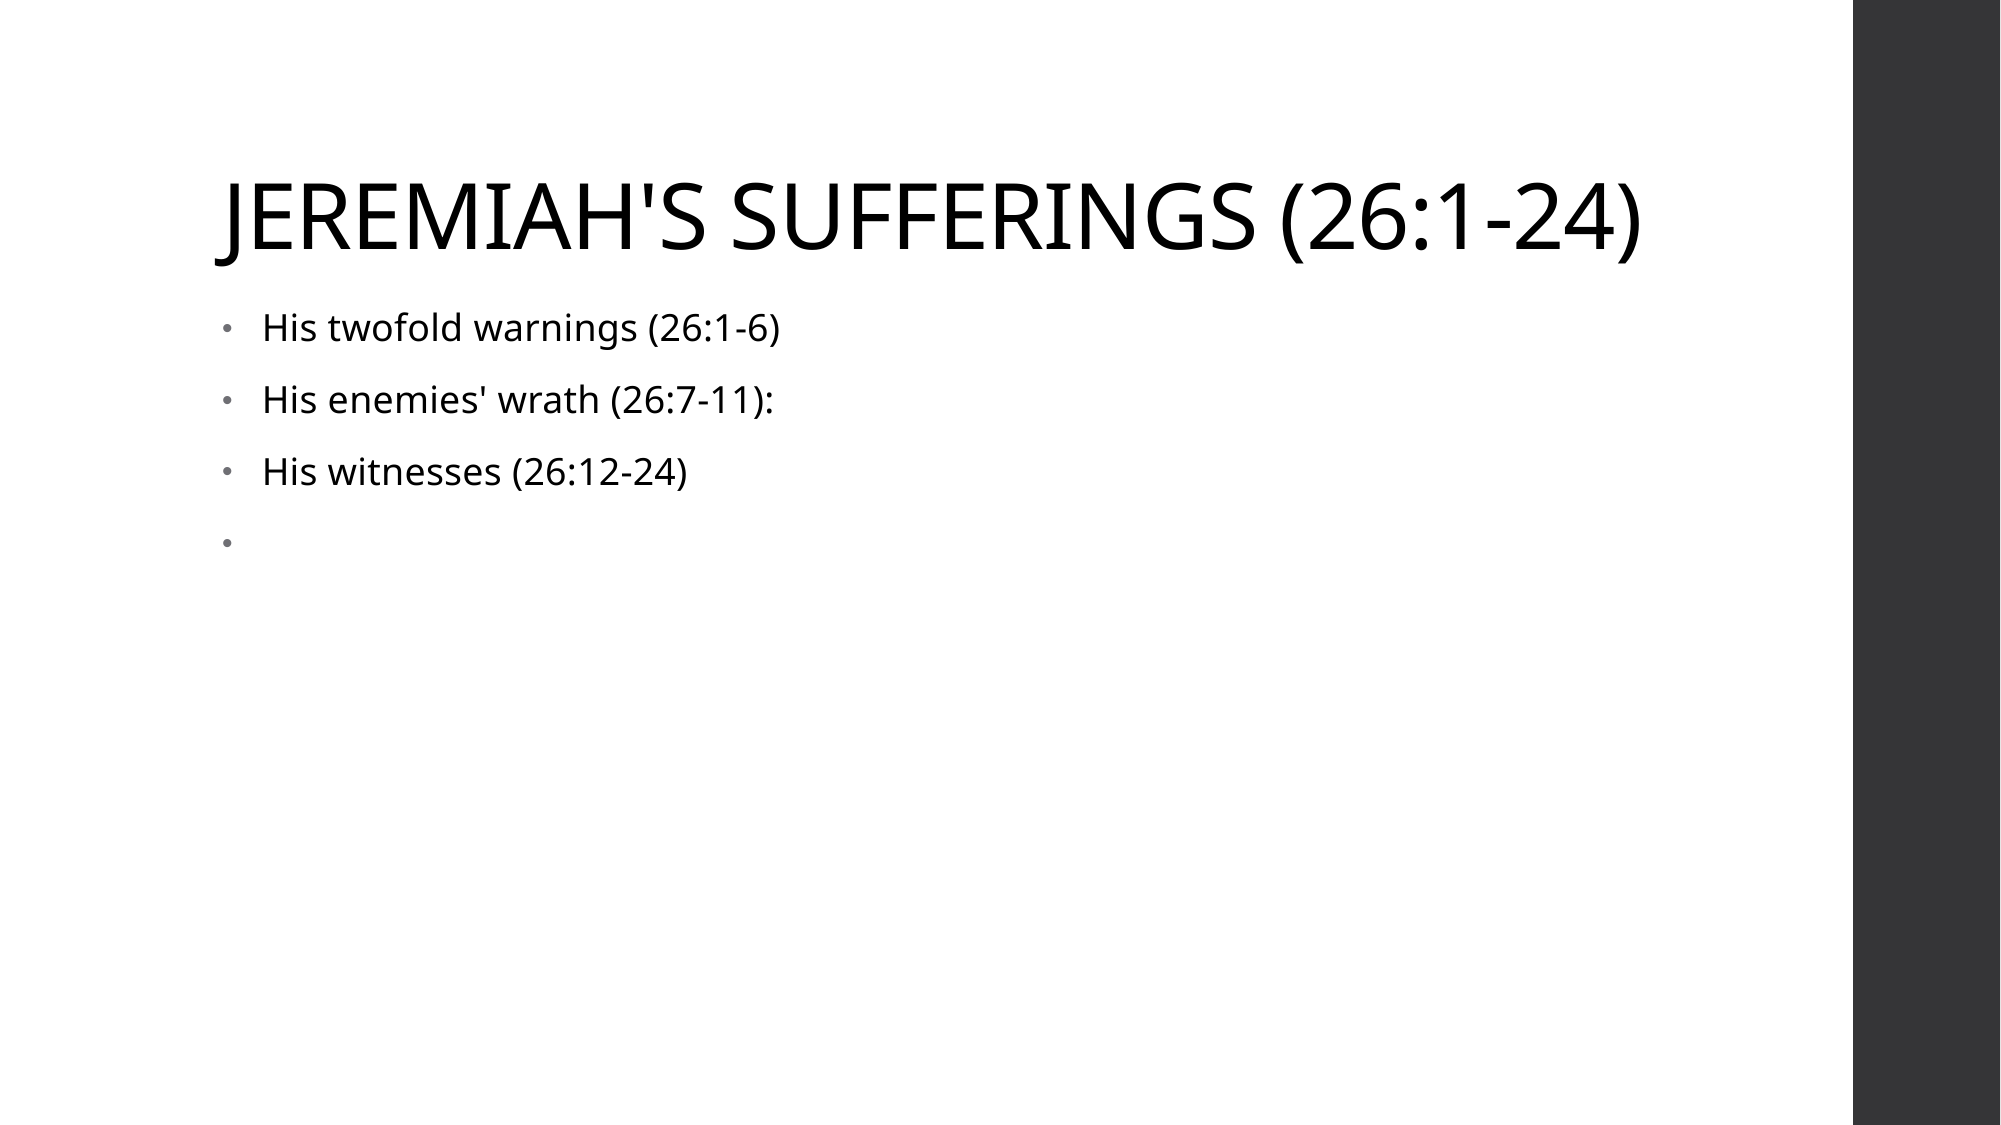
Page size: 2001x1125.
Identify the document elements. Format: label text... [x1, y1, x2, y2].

list His twofold warnings (26:1-6) His enemies' wrath (26:7-11): His witnesses (26:12-24) [206, 299, 1617, 1014]
title JEREMIAH'S SUFFERINGS (26:1-24) [206, 60, 1797, 278]
